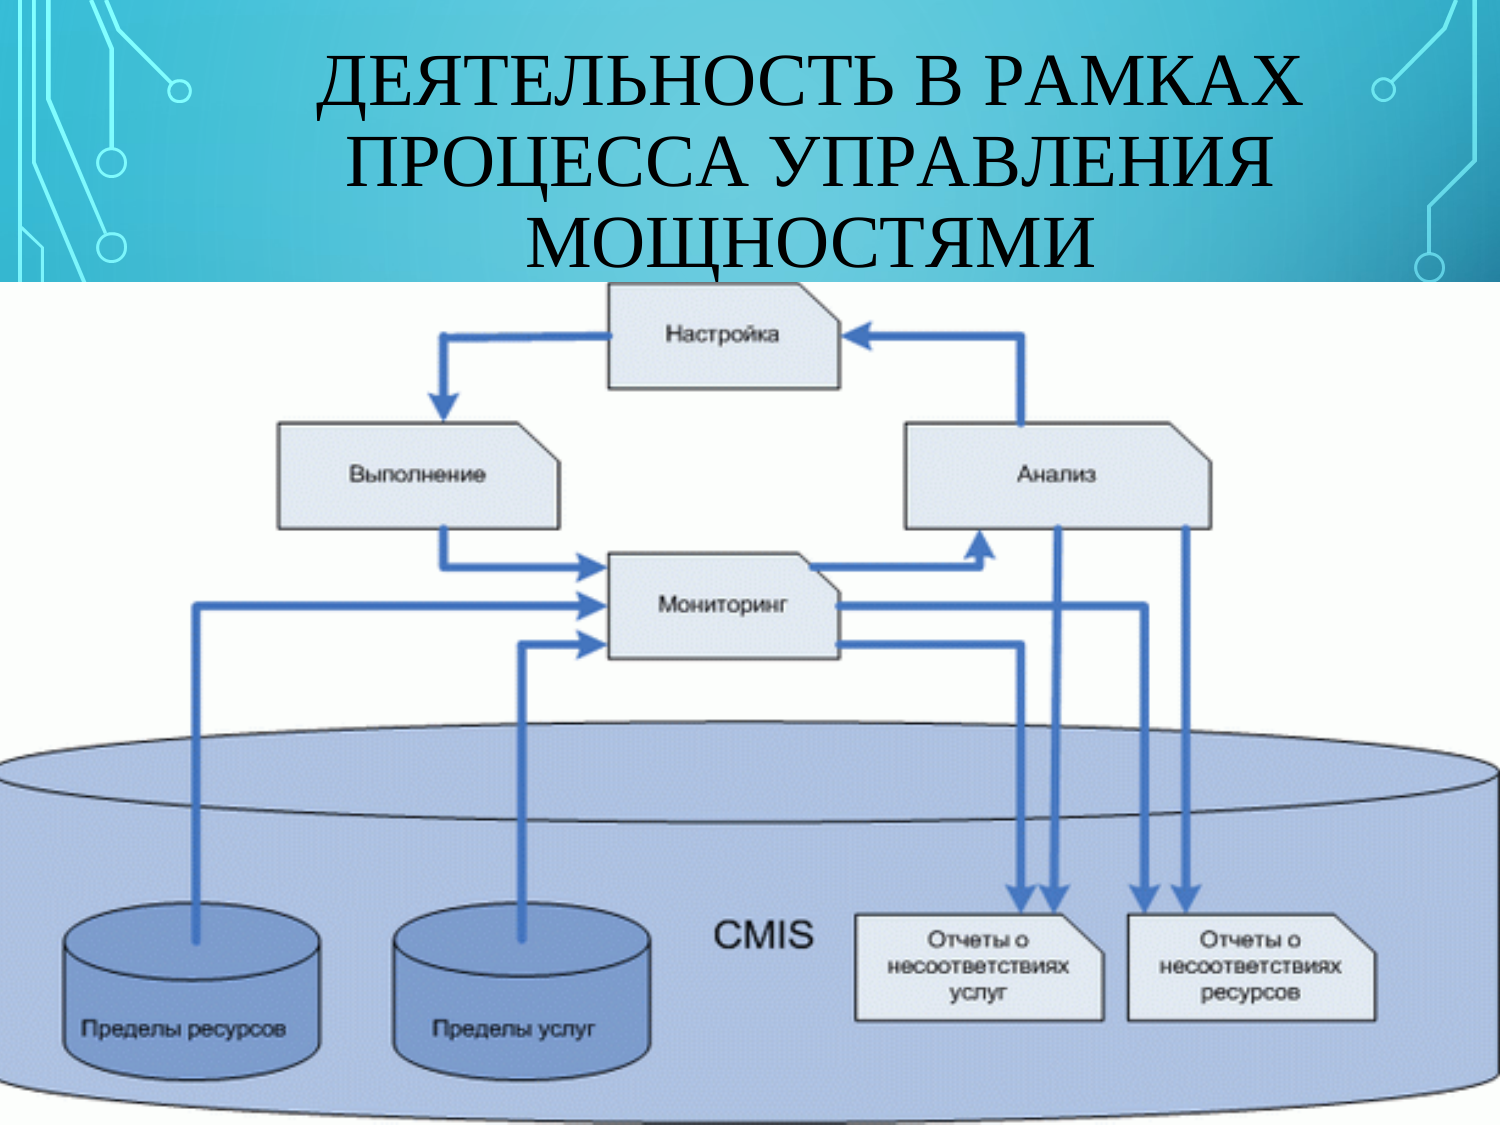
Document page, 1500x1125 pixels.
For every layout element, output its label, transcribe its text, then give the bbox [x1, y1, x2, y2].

picture [0, 282, 1500, 1125]
text_box ДЕЯТЕЛЬНОСТЬ В РАМКАХ ПРОЦЕССА УПРАВЛЕНИЯ МОЩНОСТЯМИ [0, 0, 1500, 282]
